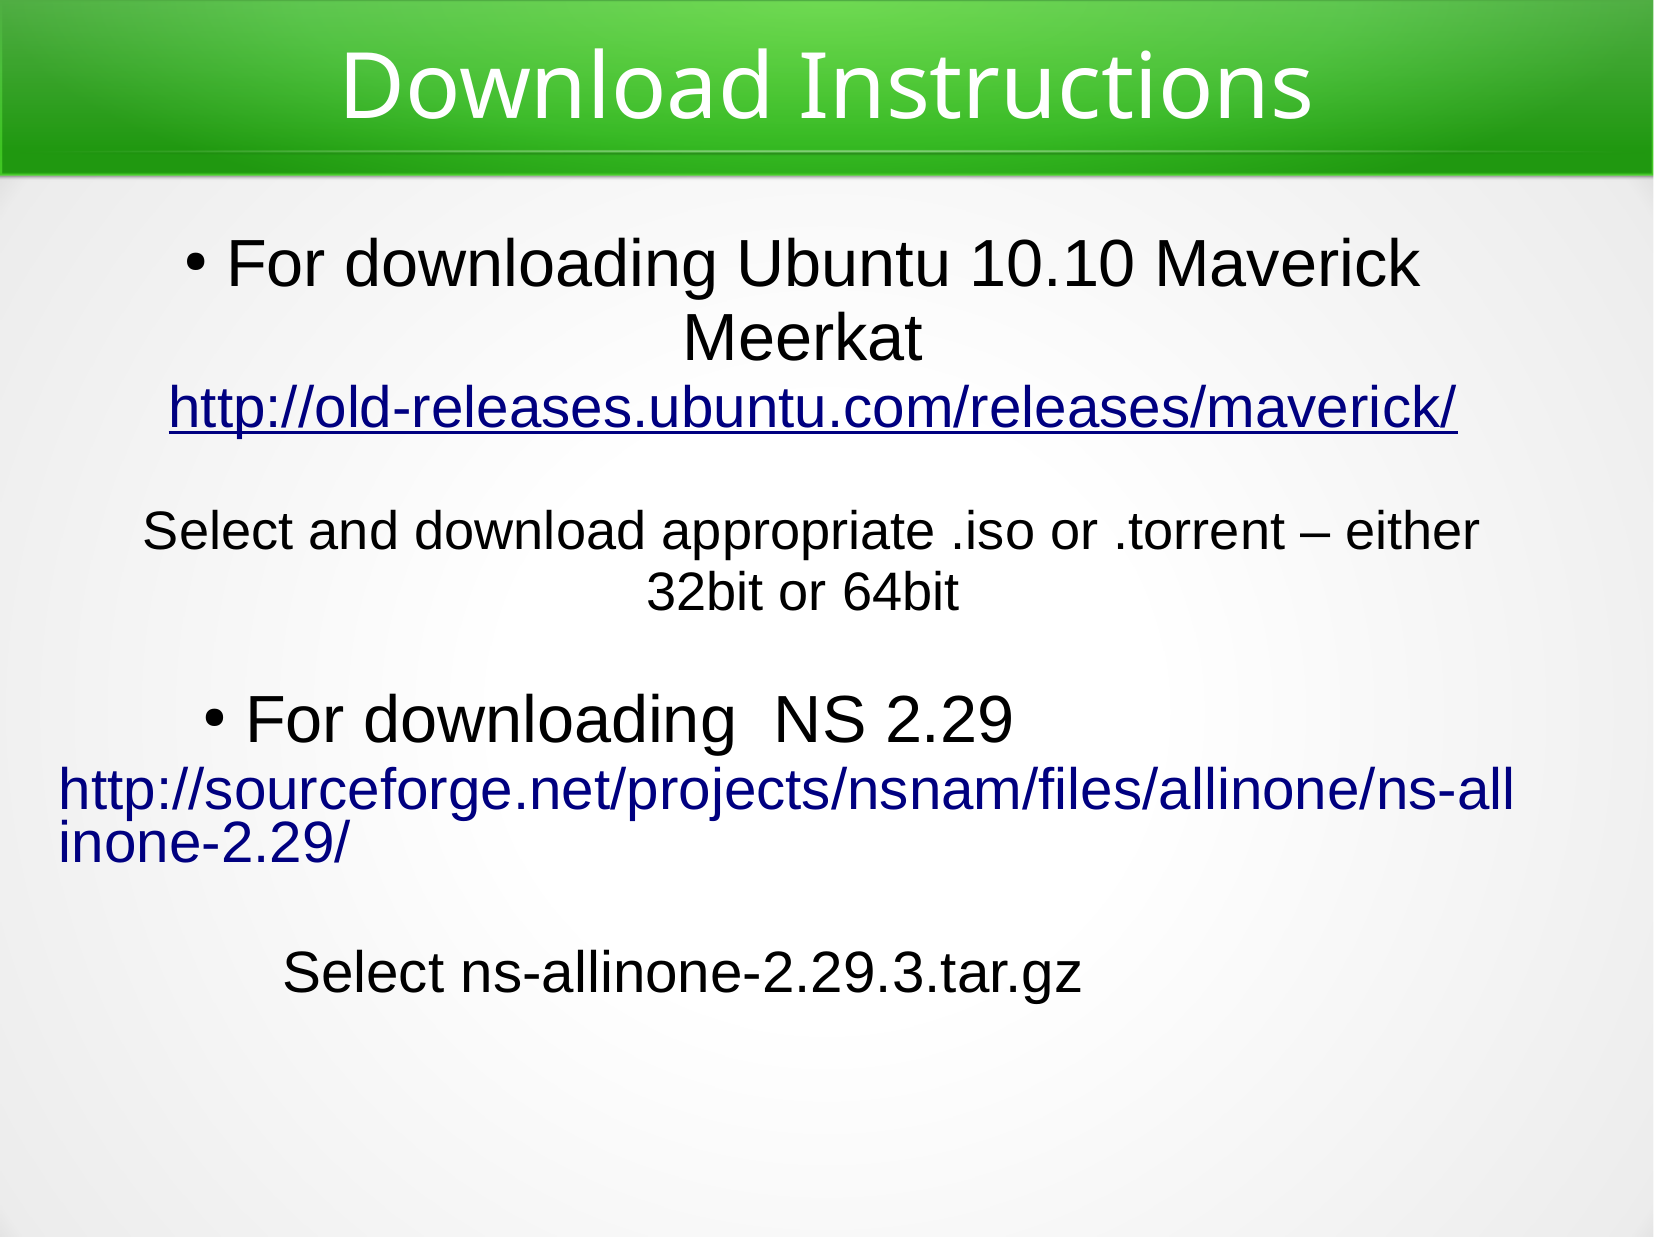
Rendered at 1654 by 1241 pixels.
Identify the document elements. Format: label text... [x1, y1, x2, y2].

title Download Instructions [82, 11, 1571, 154]
picture [0, 0, 1654, 1237]
subtitle For downloading Ubuntu 10.10 Maverick Meerkat http://old-releases.ubuntu.com/releases/maverick/ Select and download appropriate .iso or .torrent – either 32bit or 64bit For downloading NS 2.29 http://sourceforge.net/projects/nsnam/files/allinone/ns-allinone-2.29/ Select ns-allinone-2.29.3.tar.gz [59, 224, 1548, 1075]
